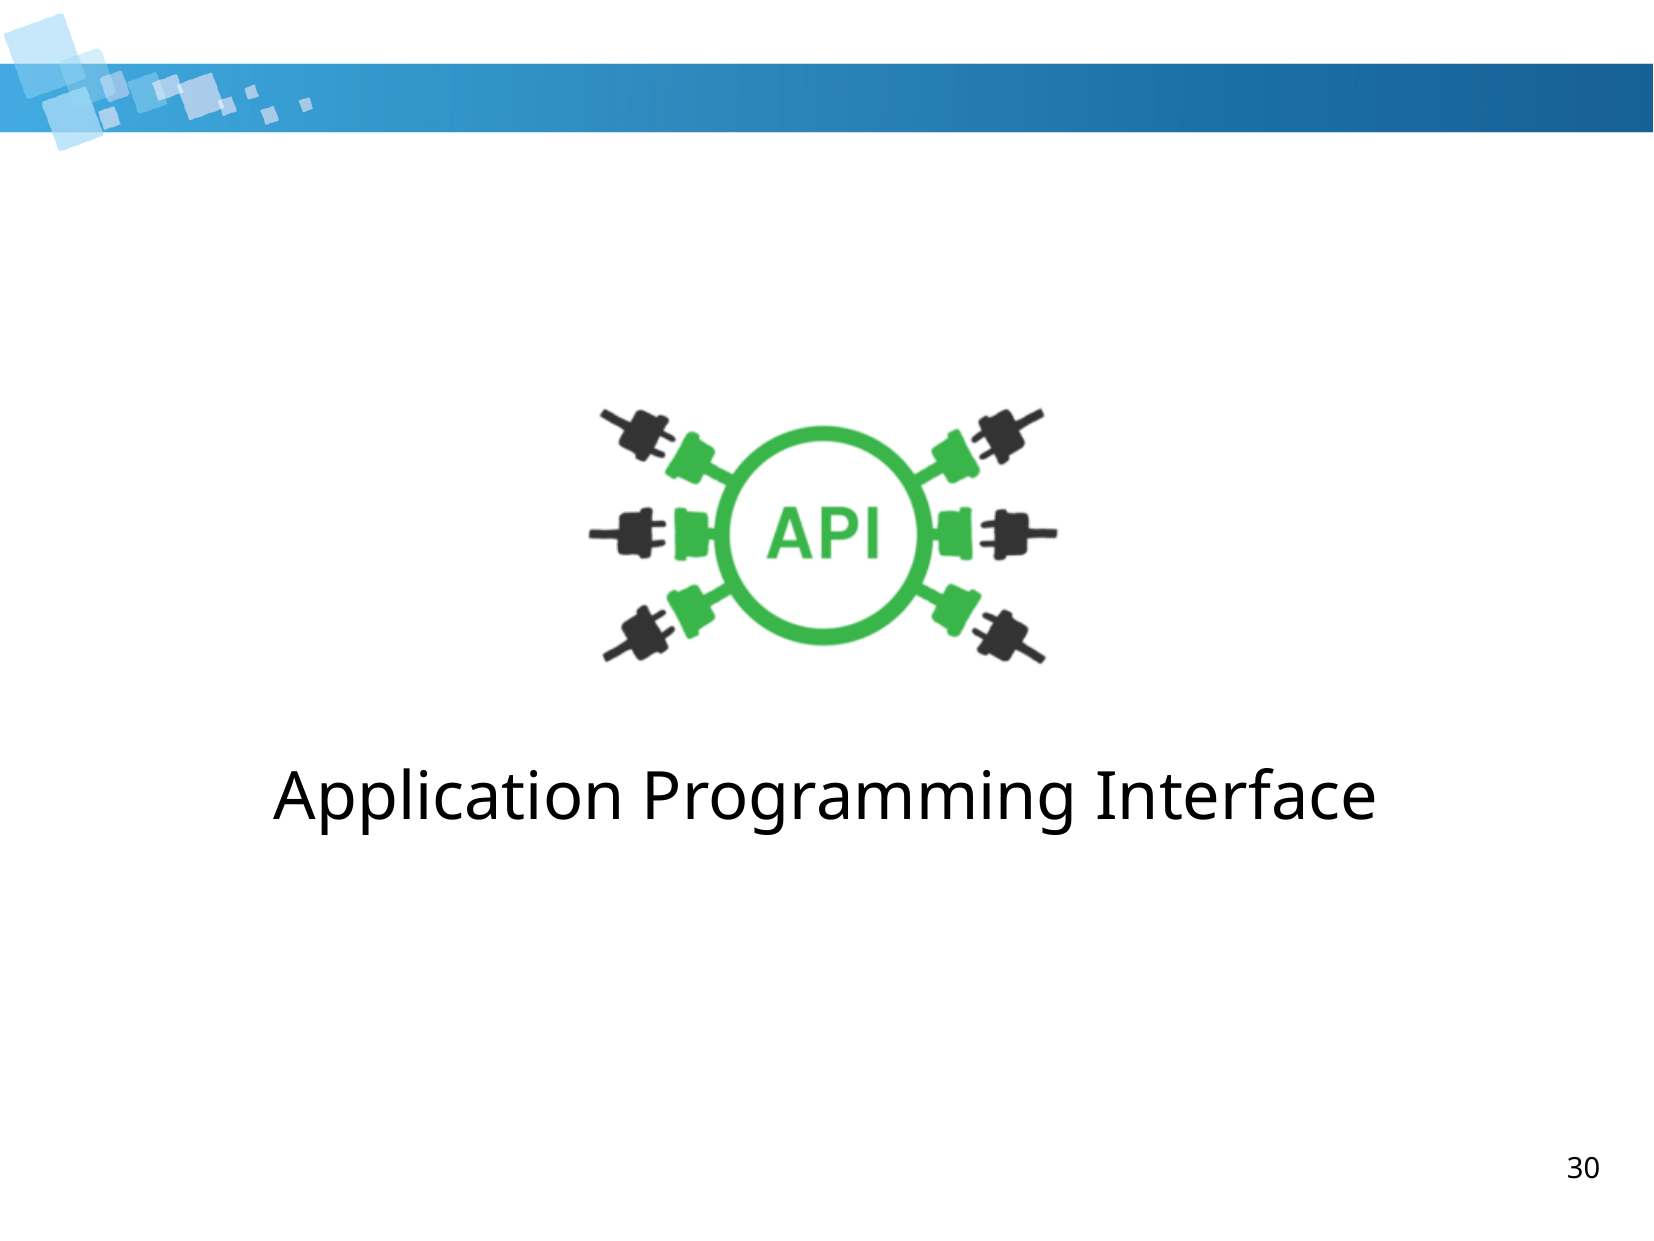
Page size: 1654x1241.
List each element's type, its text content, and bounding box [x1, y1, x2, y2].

picture [0, 0, 1653, 1238]
subtitle Application Programming Interface [82, 131, 1571, 1092]
